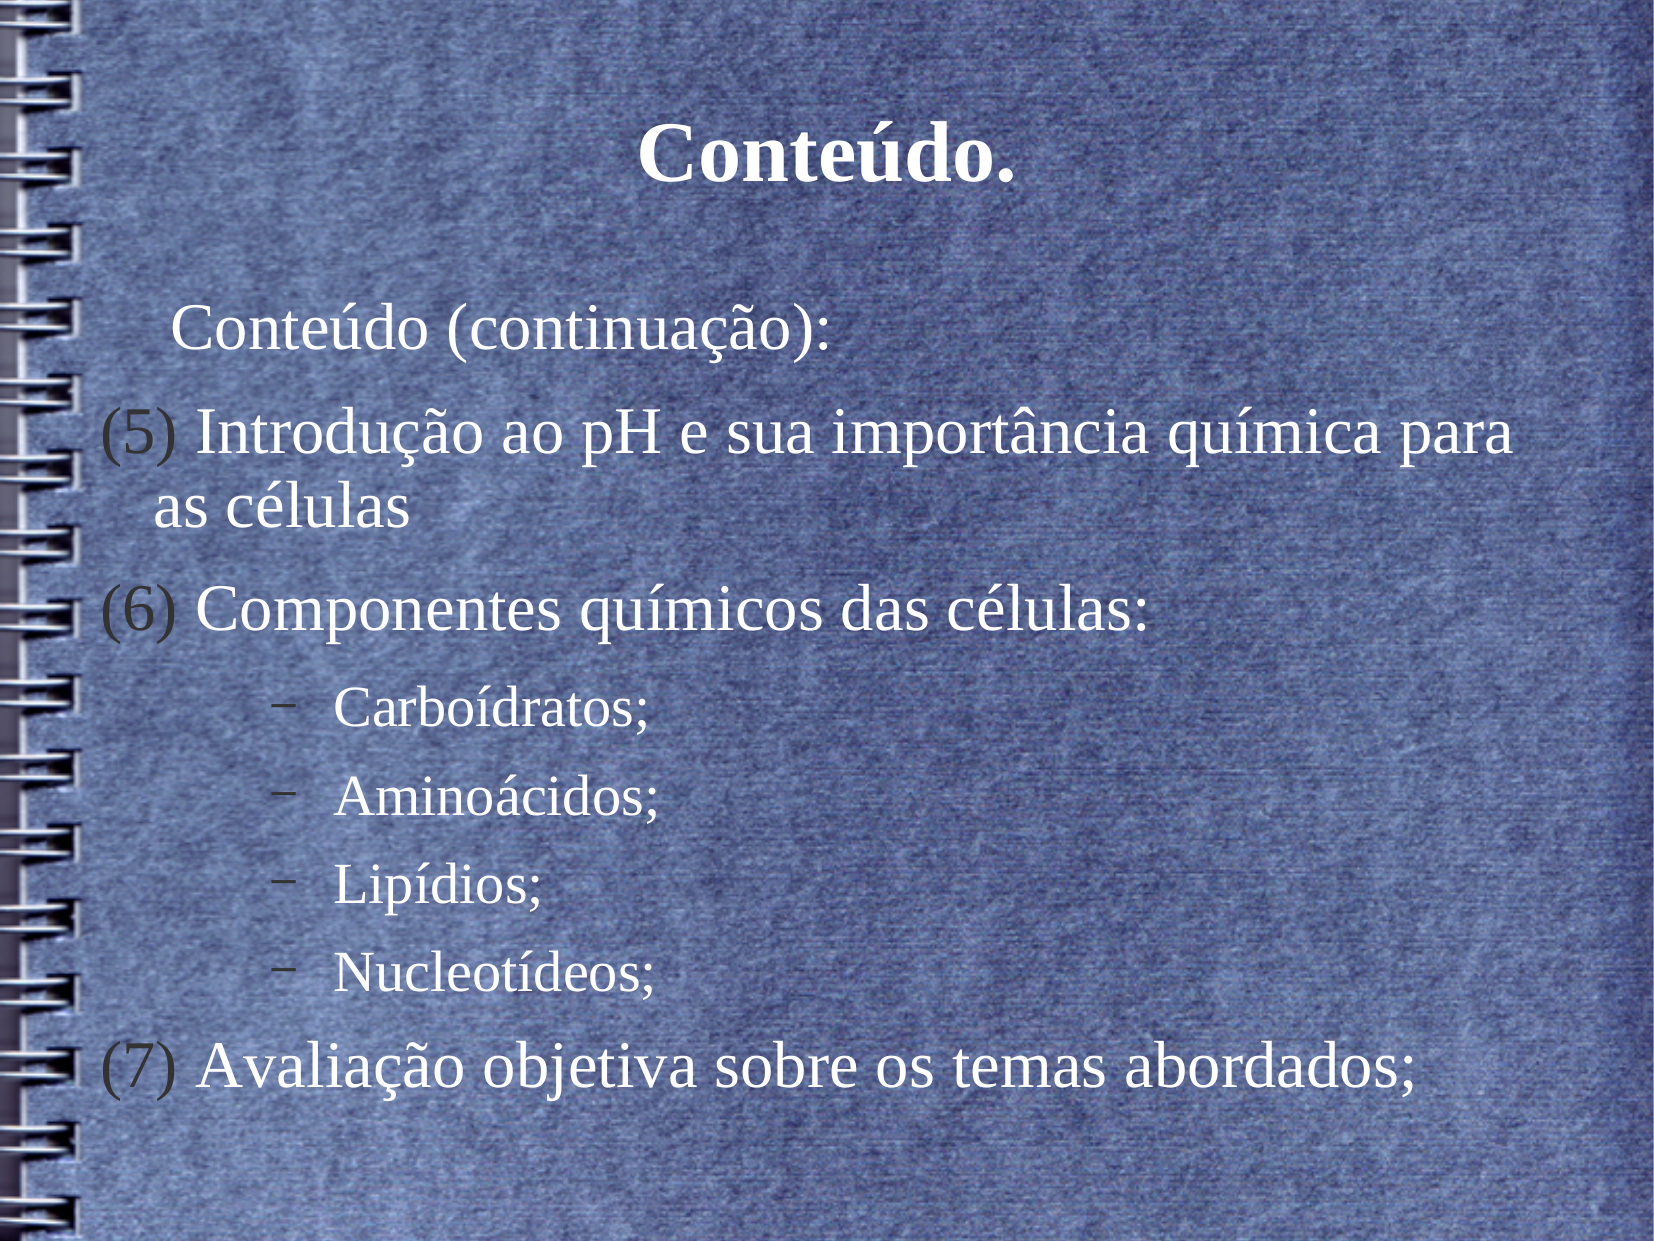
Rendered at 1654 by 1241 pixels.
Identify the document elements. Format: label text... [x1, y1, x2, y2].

list Conteúdo (continuação): Introdução ao pH e sua importância química para as células Componentes químicos das células: Carboídratos; Aminoácidos; Lipídios; Nucleotídeos; Avaliação objetiva sobre os temas abordados; [82, 290, 1571, 1109]
picture [0, 0, 1654, 1241]
title Conteúdo. [82, 49, 1571, 257]
